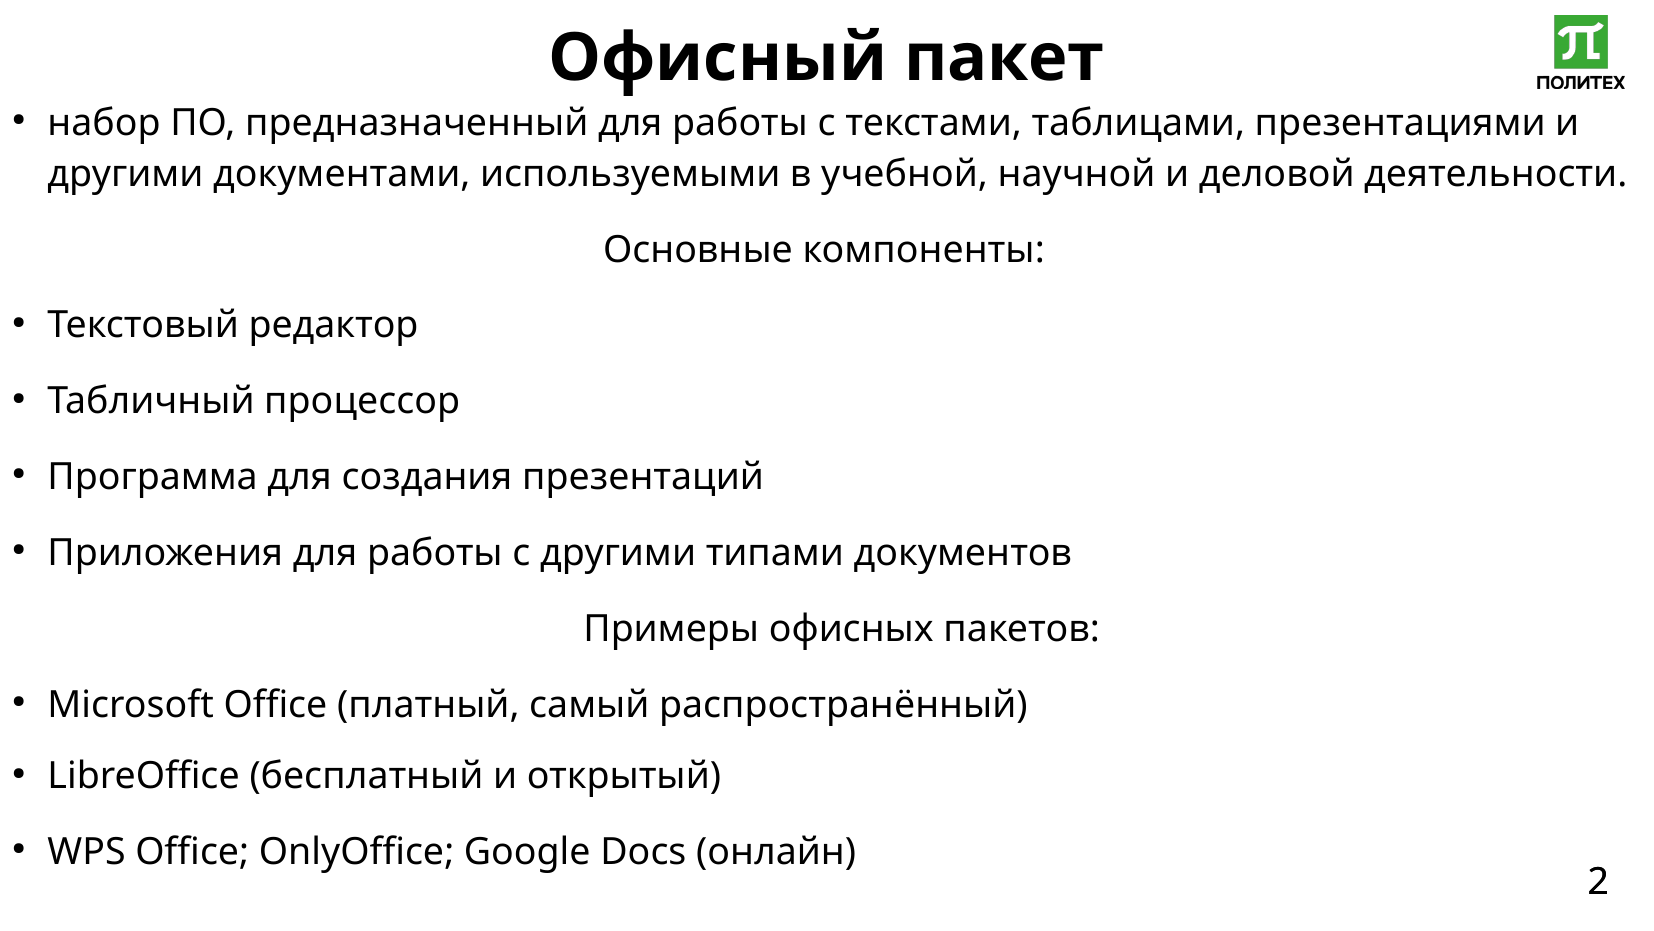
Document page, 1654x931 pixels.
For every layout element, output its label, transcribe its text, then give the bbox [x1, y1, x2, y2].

text_box <номер> [1572, 847, 1654, 931]
text_box набор ПО, предназначенный для работы с текстами, таблицами, презентациями и другими документами, используемыми в учебной, научной и деловой деятельности. Основные компоненты: Текстовый редактор Табличный процессор Программа для создания презентаций Приложения для работы с другими типами документов Примеры офисных пакетов: Microsoft Office (платный, самый распространённый) LibreOffice (бесплатный и открытый) WPS Office; OnlyOffice; Google Docs (онлайн) [12, 95, 1637, 927]
text_box Офисный пакет [0, 1, 1654, 119]
picture [1537, 15, 1625, 89]
